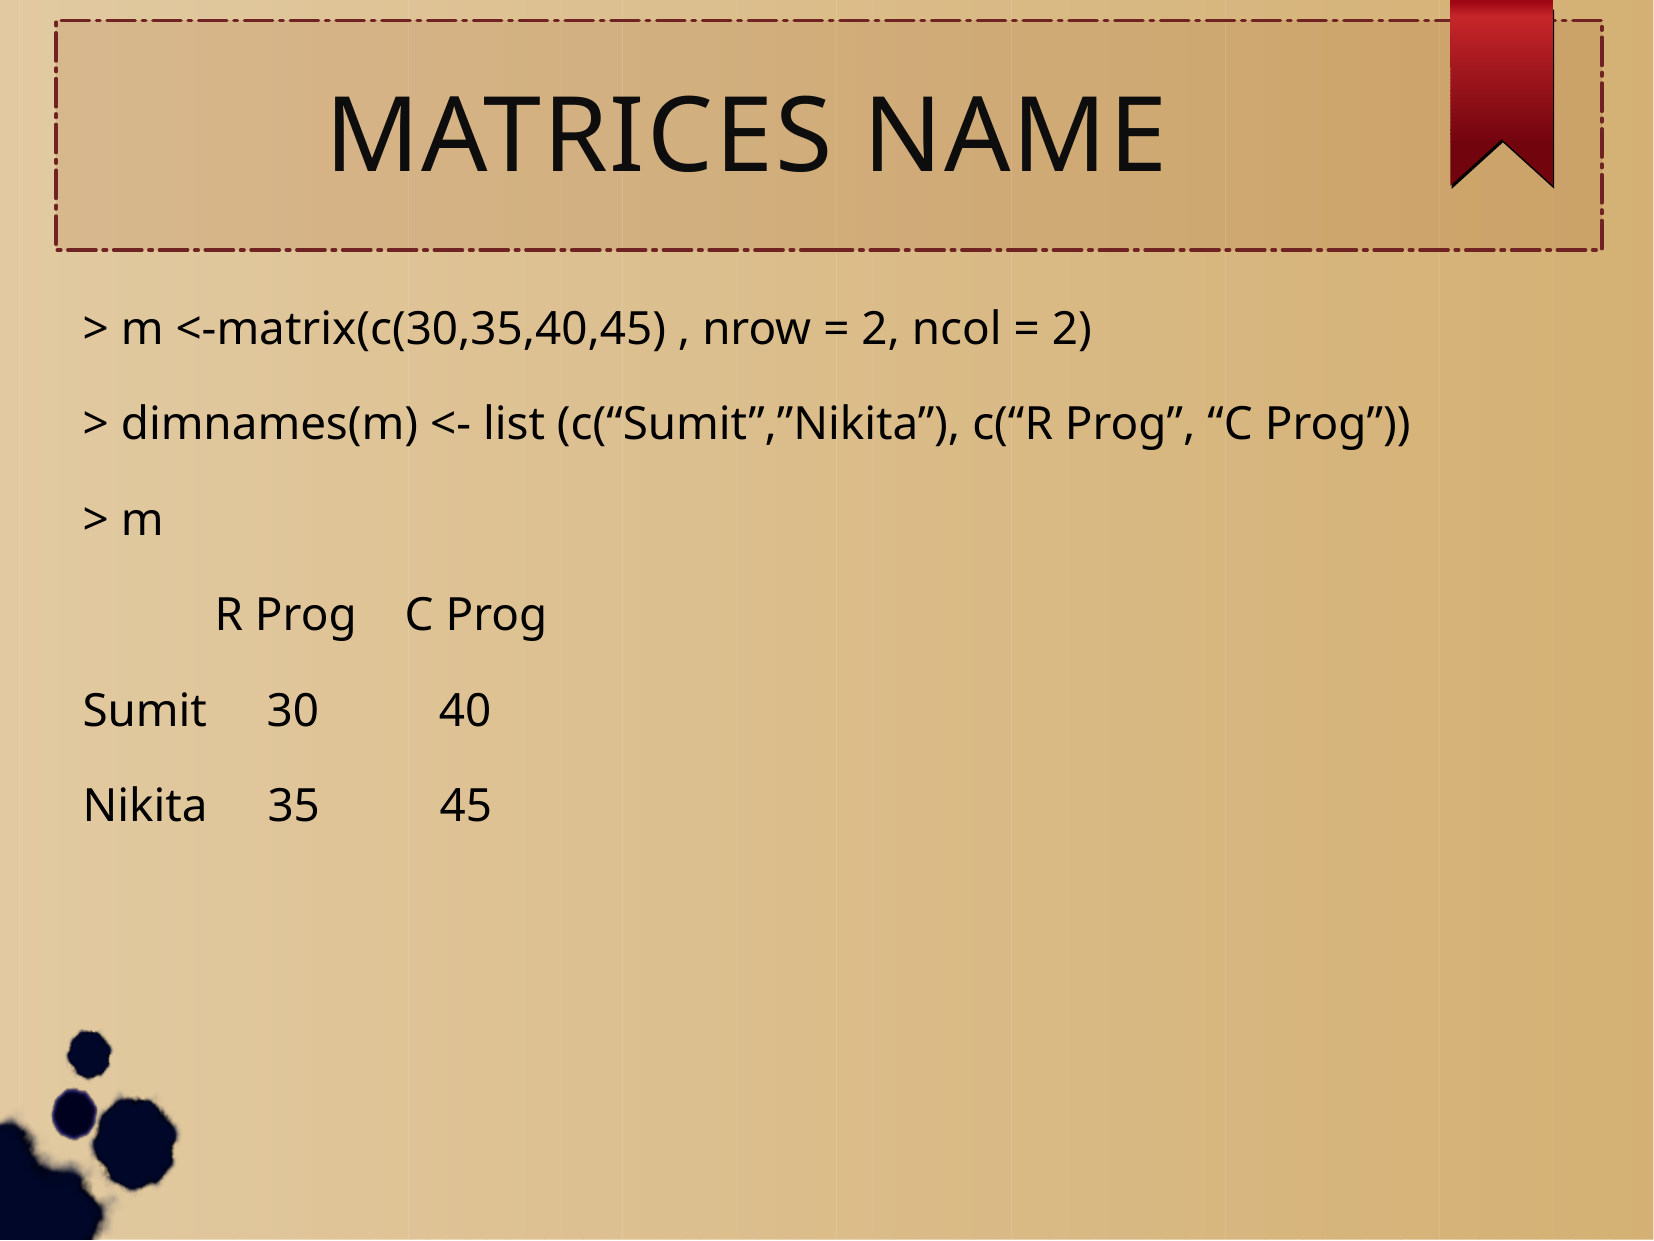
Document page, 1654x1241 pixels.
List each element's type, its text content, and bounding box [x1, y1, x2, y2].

title Matrices name [82, 47, 1412, 229]
list > m <-matrix(c(30,35,40,45) , nrow = 2, ncol = 2) > dimnames(m) <- list (c(“Sumit”,”Nikita”), c(“R Prog”, “C Prog”)) > m R Prog C Prog Sumit 30 40 Nikita 35 45 [82, 299, 1571, 1019]
